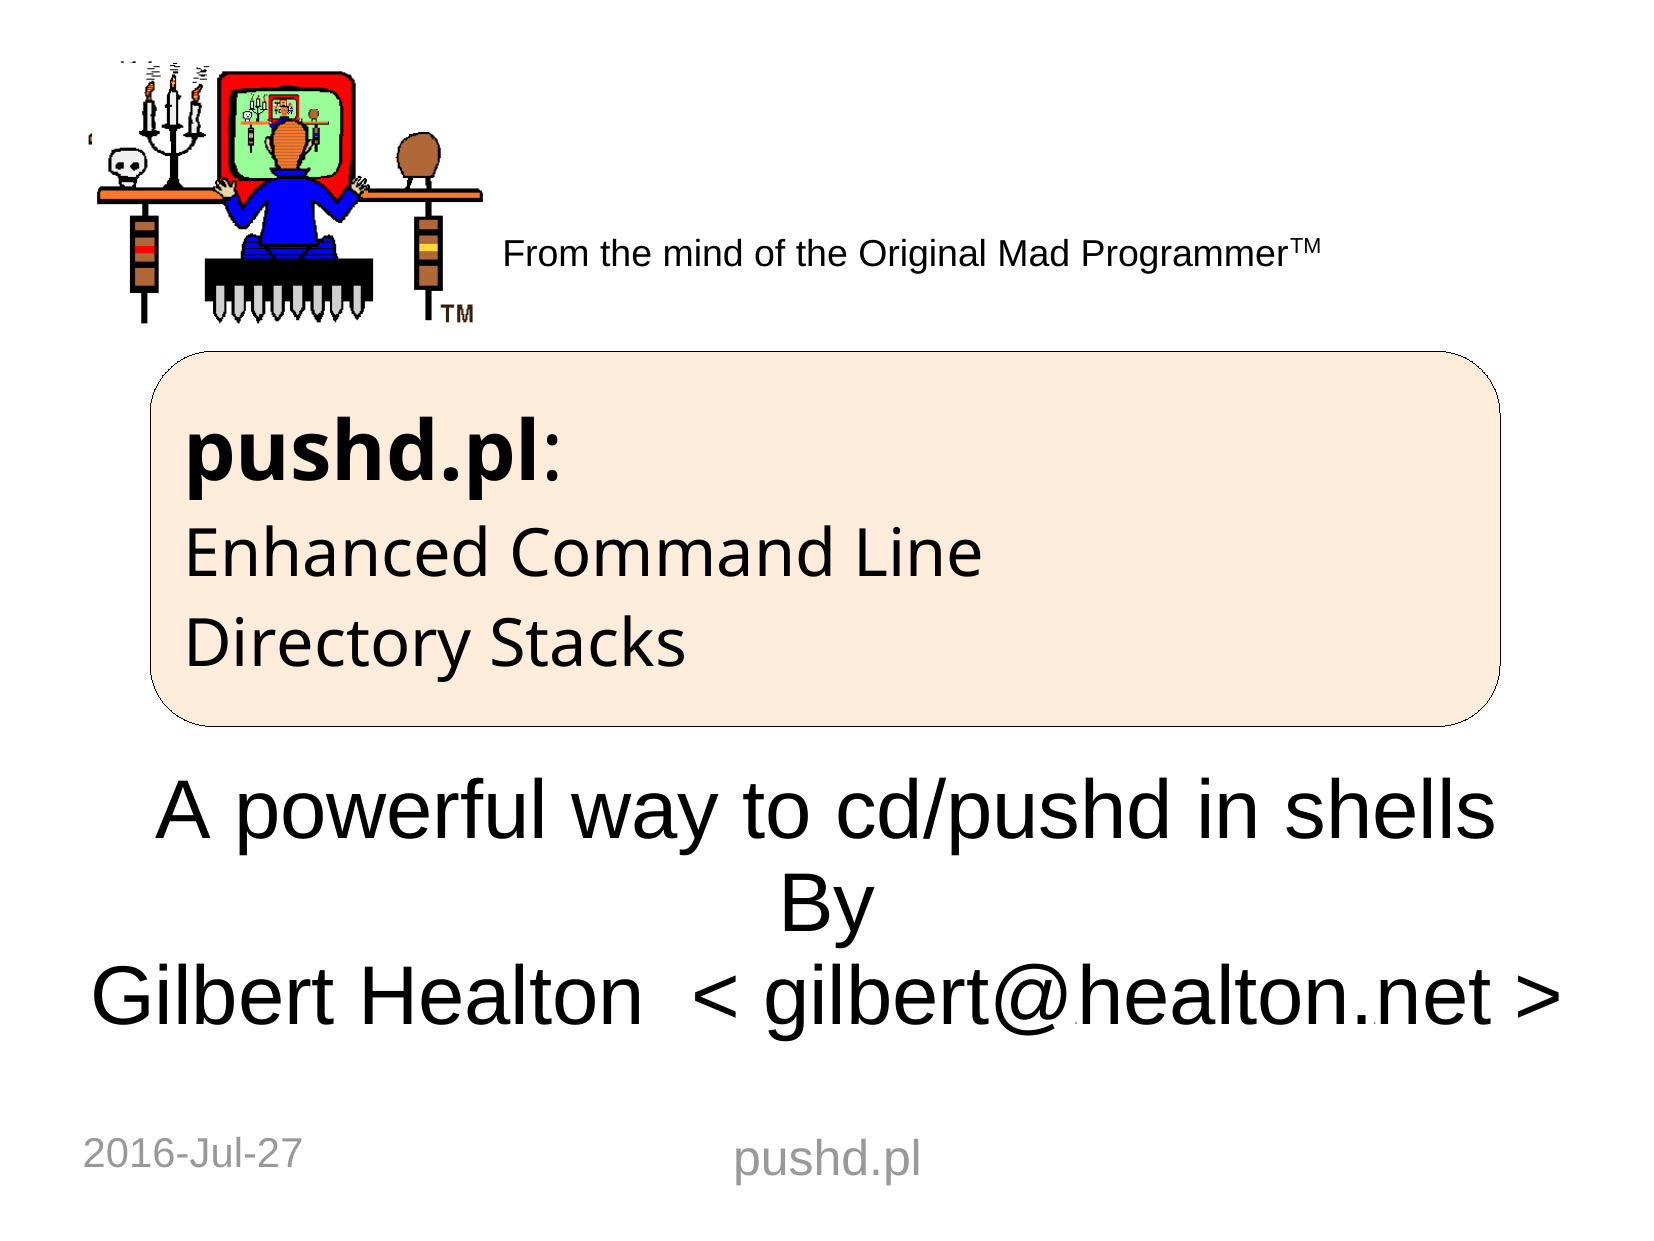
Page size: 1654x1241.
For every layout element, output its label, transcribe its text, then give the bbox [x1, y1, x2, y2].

text_box pushd.pl: Enhanced Command Line Directory Stacks [150, 351, 1501, 727]
picture [86, 60, 488, 338]
text_box From the mind of the Original Mad Programmer TM [487, 225, 1351, 284]
text_box A powerful way to cd/pushd in shells By Gilbert Healton < gilbert@xhealton.xnet > [82, 746, 1571, 1060]
